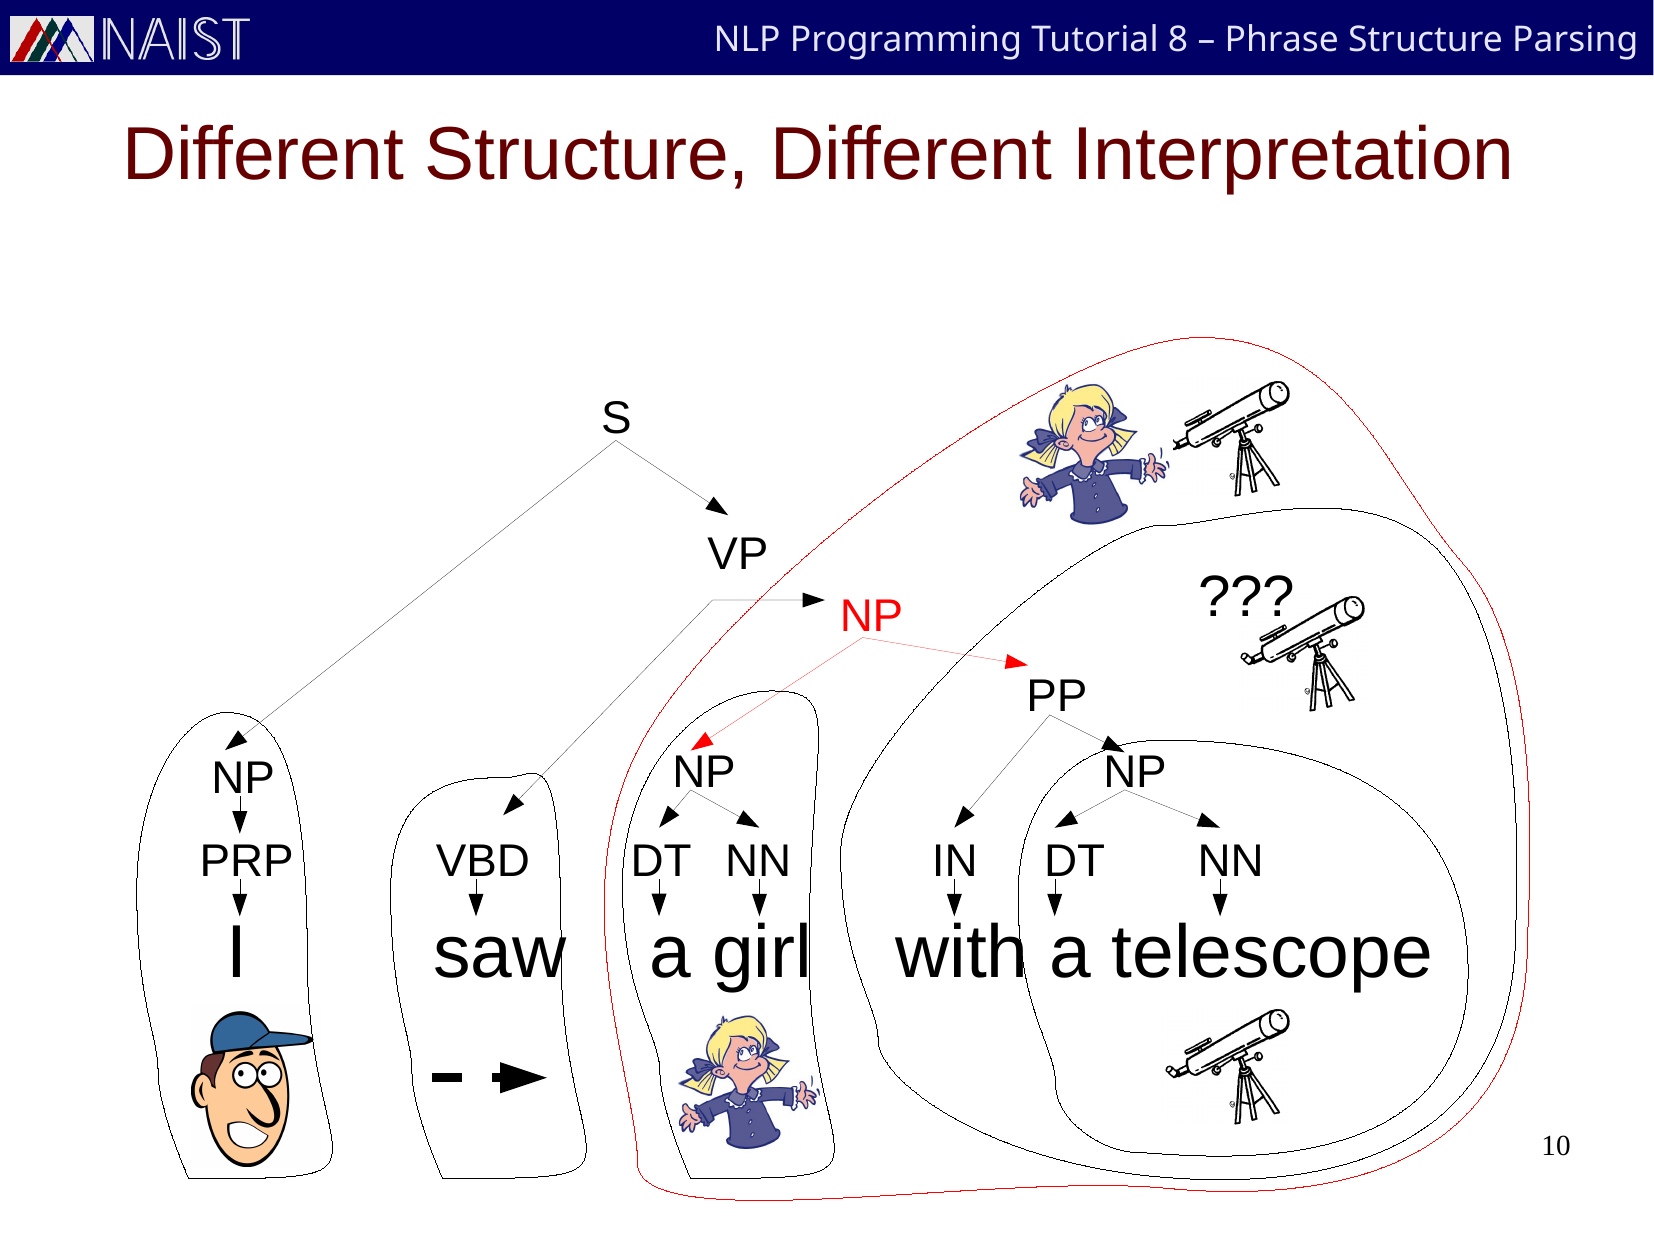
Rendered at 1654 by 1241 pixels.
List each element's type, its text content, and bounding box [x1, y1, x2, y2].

text_box S [586, 384, 647, 451]
picture [191, 1002, 321, 1168]
text_box S [604, 442, 630, 451]
text_box NN [1182, 827, 1279, 894]
picture [1237, 589, 1368, 713]
picture [1006, 374, 1293, 529]
text_box DT [1029, 827, 1121, 894]
text_box NP [1088, 738, 1182, 805]
text_box PP [1011, 662, 1103, 729]
text_box PRP [184, 827, 309, 894]
picture [666, 1009, 823, 1153]
text_box ??? [1183, 556, 1311, 637]
text_box VBD [421, 827, 545, 894]
picture [1162, 1002, 1293, 1126]
picture [102, 17, 251, 57]
title Different Structure, Different Interpretation [75, 57, 1564, 249]
text_box VP [692, 520, 784, 587]
text_box NP [825, 582, 919, 649]
text_box NP [196, 744, 290, 811]
text_box NP [657, 738, 751, 805]
text_box DT [615, 827, 707, 894]
text_box IN [917, 827, 993, 894]
picture [10, 16, 94, 62]
text_box NN [710, 827, 807, 894]
text_box I saw a girl with a telescope [211, 902, 1449, 1002]
